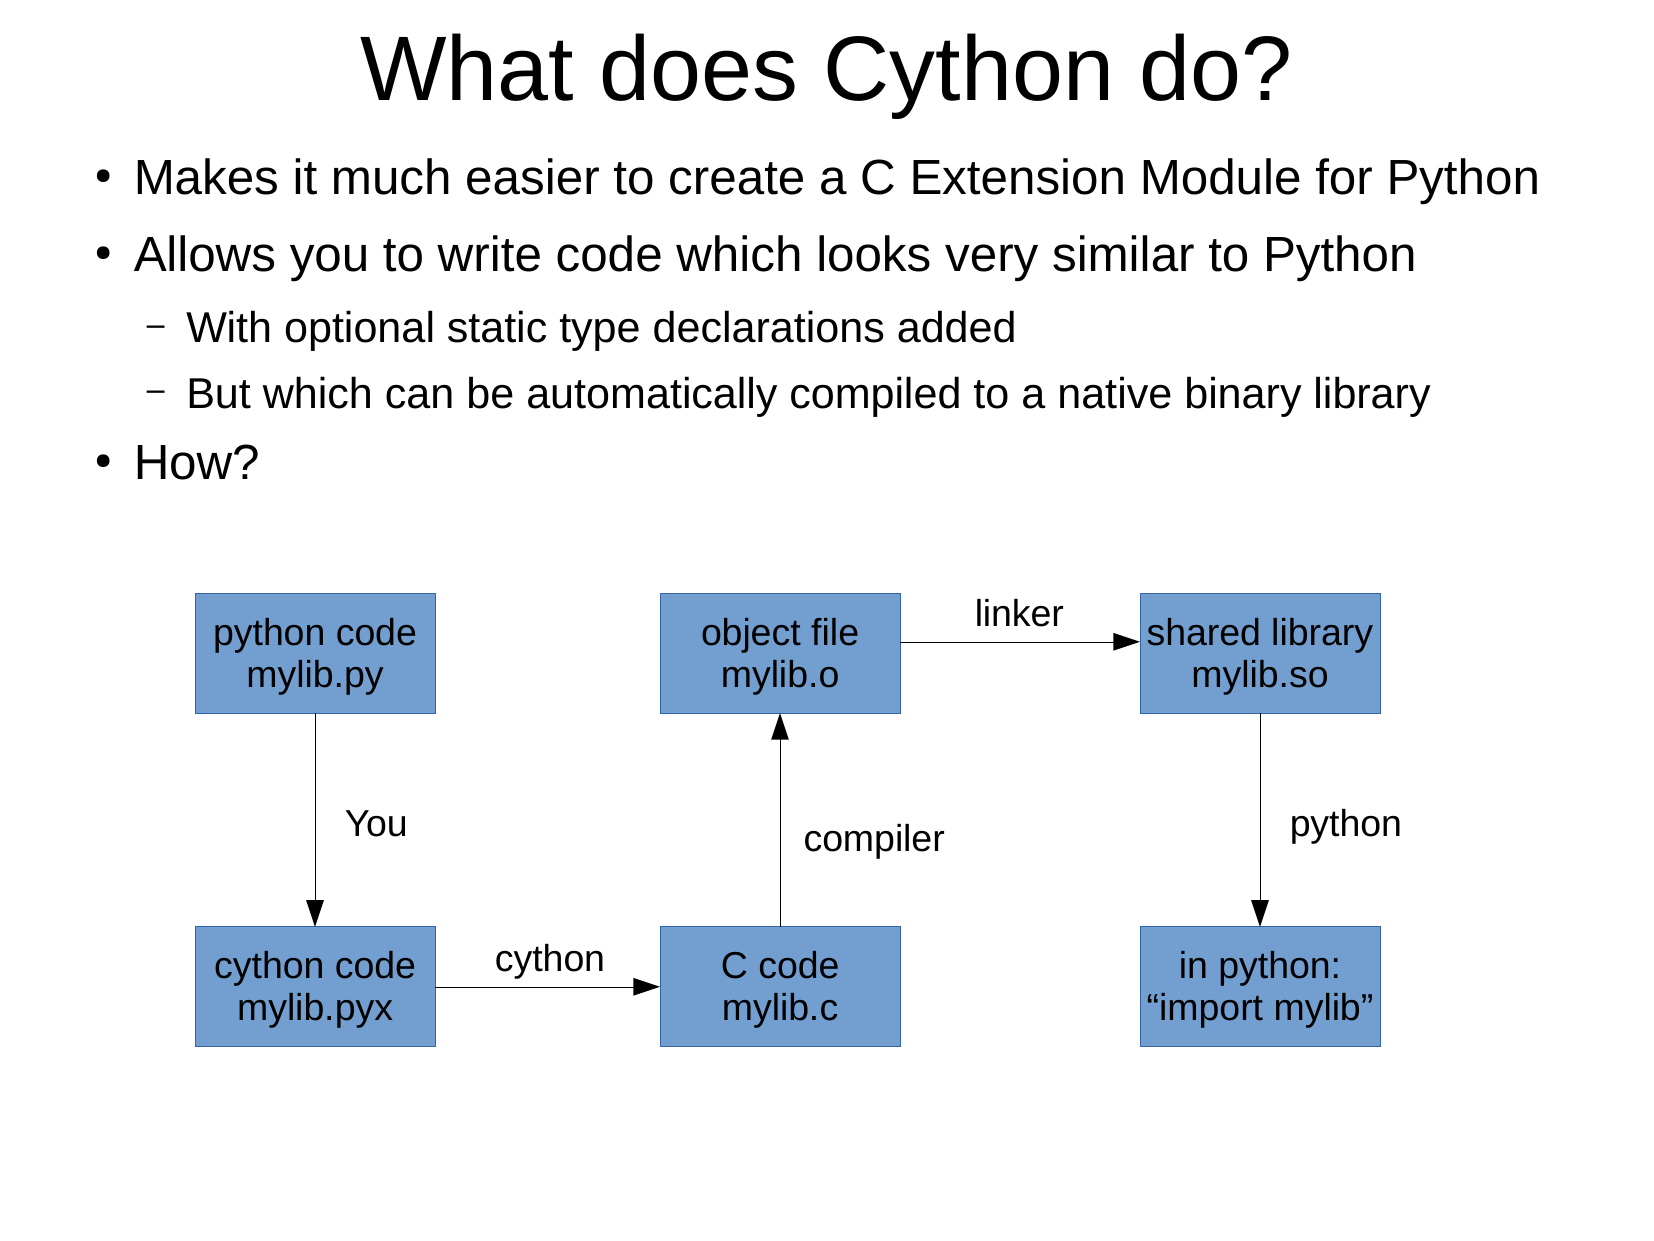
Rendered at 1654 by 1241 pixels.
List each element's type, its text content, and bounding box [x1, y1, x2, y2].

text_box cython [480, 930, 620, 1029]
text_box object file mylib.o [660, 593, 901, 714]
text_box python code mylib.py [195, 593, 436, 714]
text_box in python: “import mylib” [1140, 926, 1381, 1047]
text_box linker [960, 585, 1080, 642]
list Makes it much easier to create a C Extension Module for Python Allows you to write code which looks very similar to Python With optional static type declarations added But which can be automatically compiled to a native binary library How? [81, 150, 1570, 526]
text_box shared library mylib.so [1140, 593, 1381, 714]
text_box cython code mylib.pyx [195, 926, 436, 1047]
text_box compiler [788, 810, 961, 867]
text_box python [1275, 795, 1418, 852]
text_box You [330, 795, 436, 852]
text_box C code mylib.c [660, 926, 901, 1047]
title What does Cython do? [82, 2, 1571, 136]
